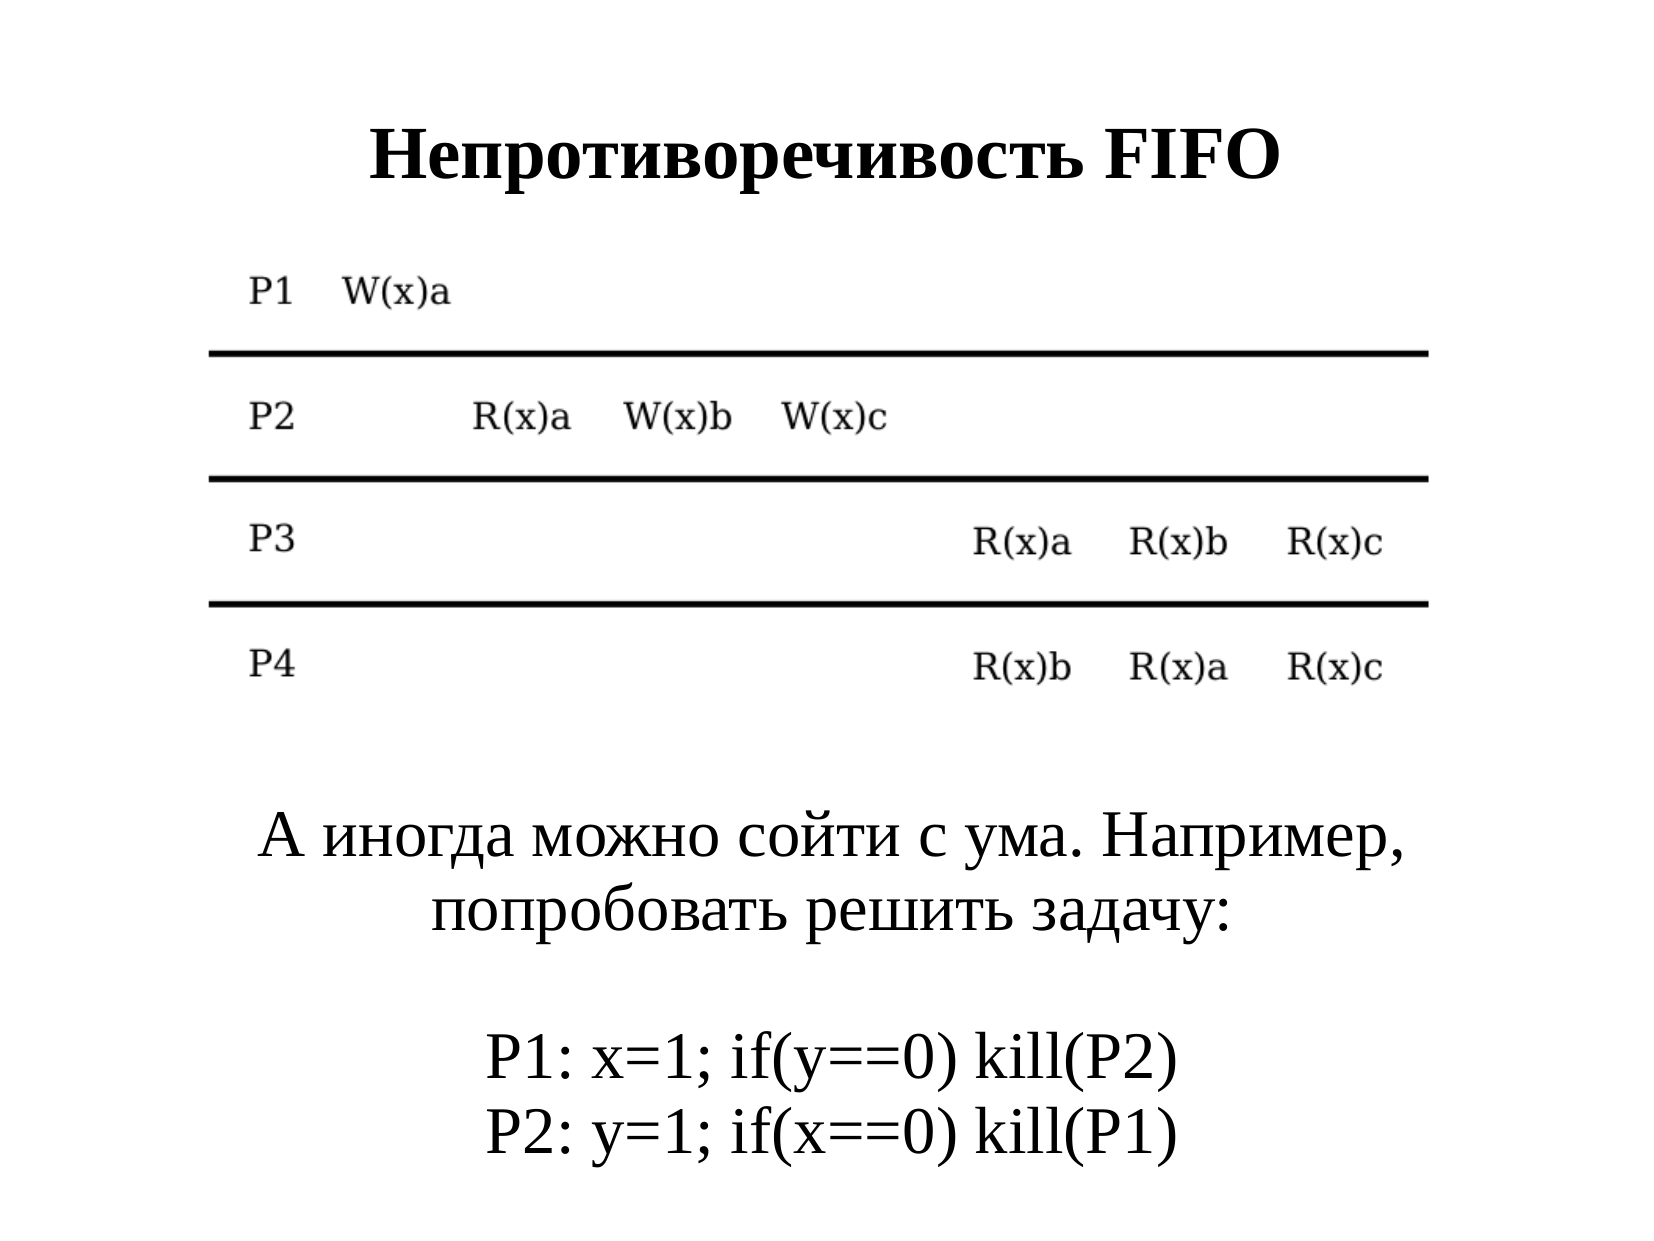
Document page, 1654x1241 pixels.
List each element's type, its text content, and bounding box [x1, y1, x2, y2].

title Непротиворечивость FIFO [82, 49, 1571, 257]
text_box А иногда можно сойти с ума. Например, попробовать решить задачу: P1: x=1; if(y==0) kill(P2) P2: y=1; if(x==0) kill(P1) [88, 797, 1577, 1168]
picture [206, 265, 1432, 697]
